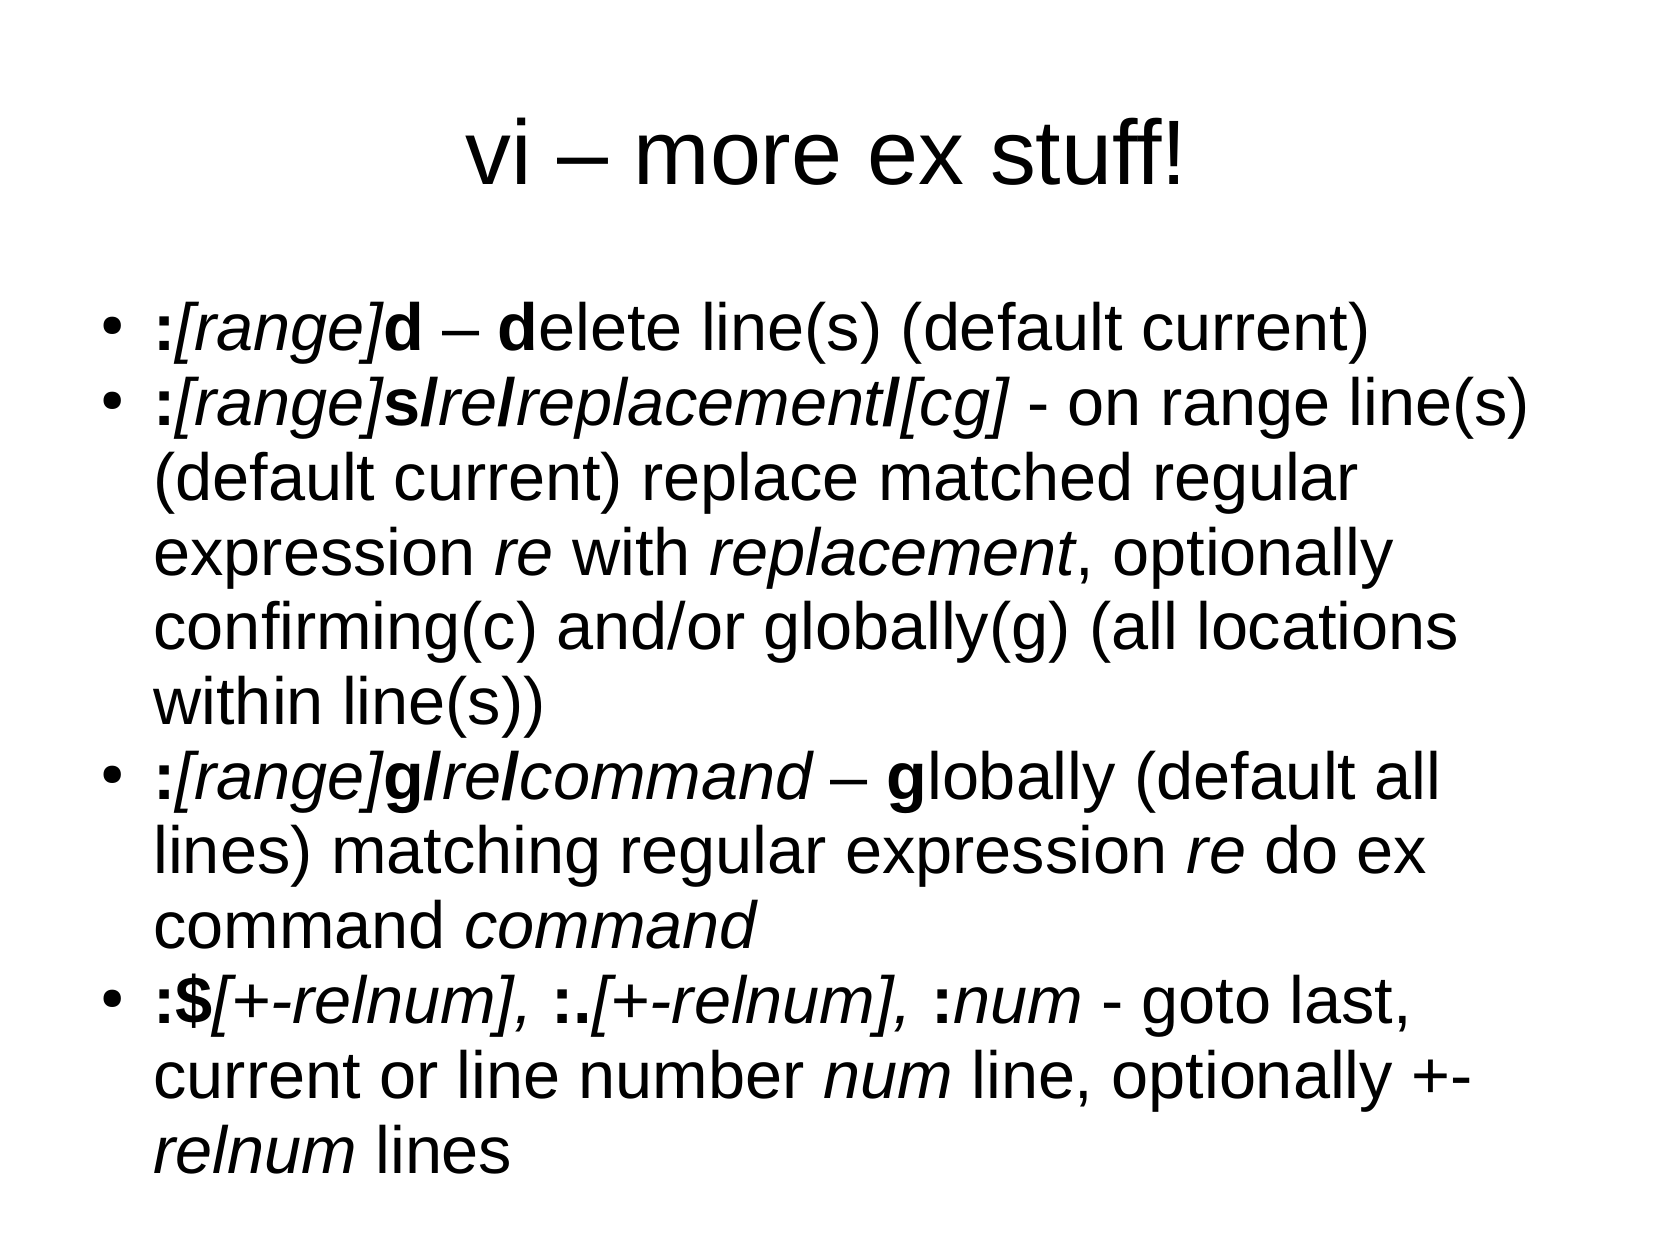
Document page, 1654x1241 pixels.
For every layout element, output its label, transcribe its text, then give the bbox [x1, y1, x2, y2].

title vi – more ex stuff! [82, 56, 1571, 250]
list :[range]d – delete line(s) (default current) :[range]s/re/replacement/[cg] - on range line(s) (default current) replace matched regular expression re with replacement, optionally confirming(c) and/or globally(g) (all locations within line(s)) :[range]g/re/command – globally (default all lines) matching regular expression re do ex command command :$[+-relnum], :.[+-relnum], :num - goto last, current or line number num line, optionally +- relnum lines [82, 290, 1571, 1188]
